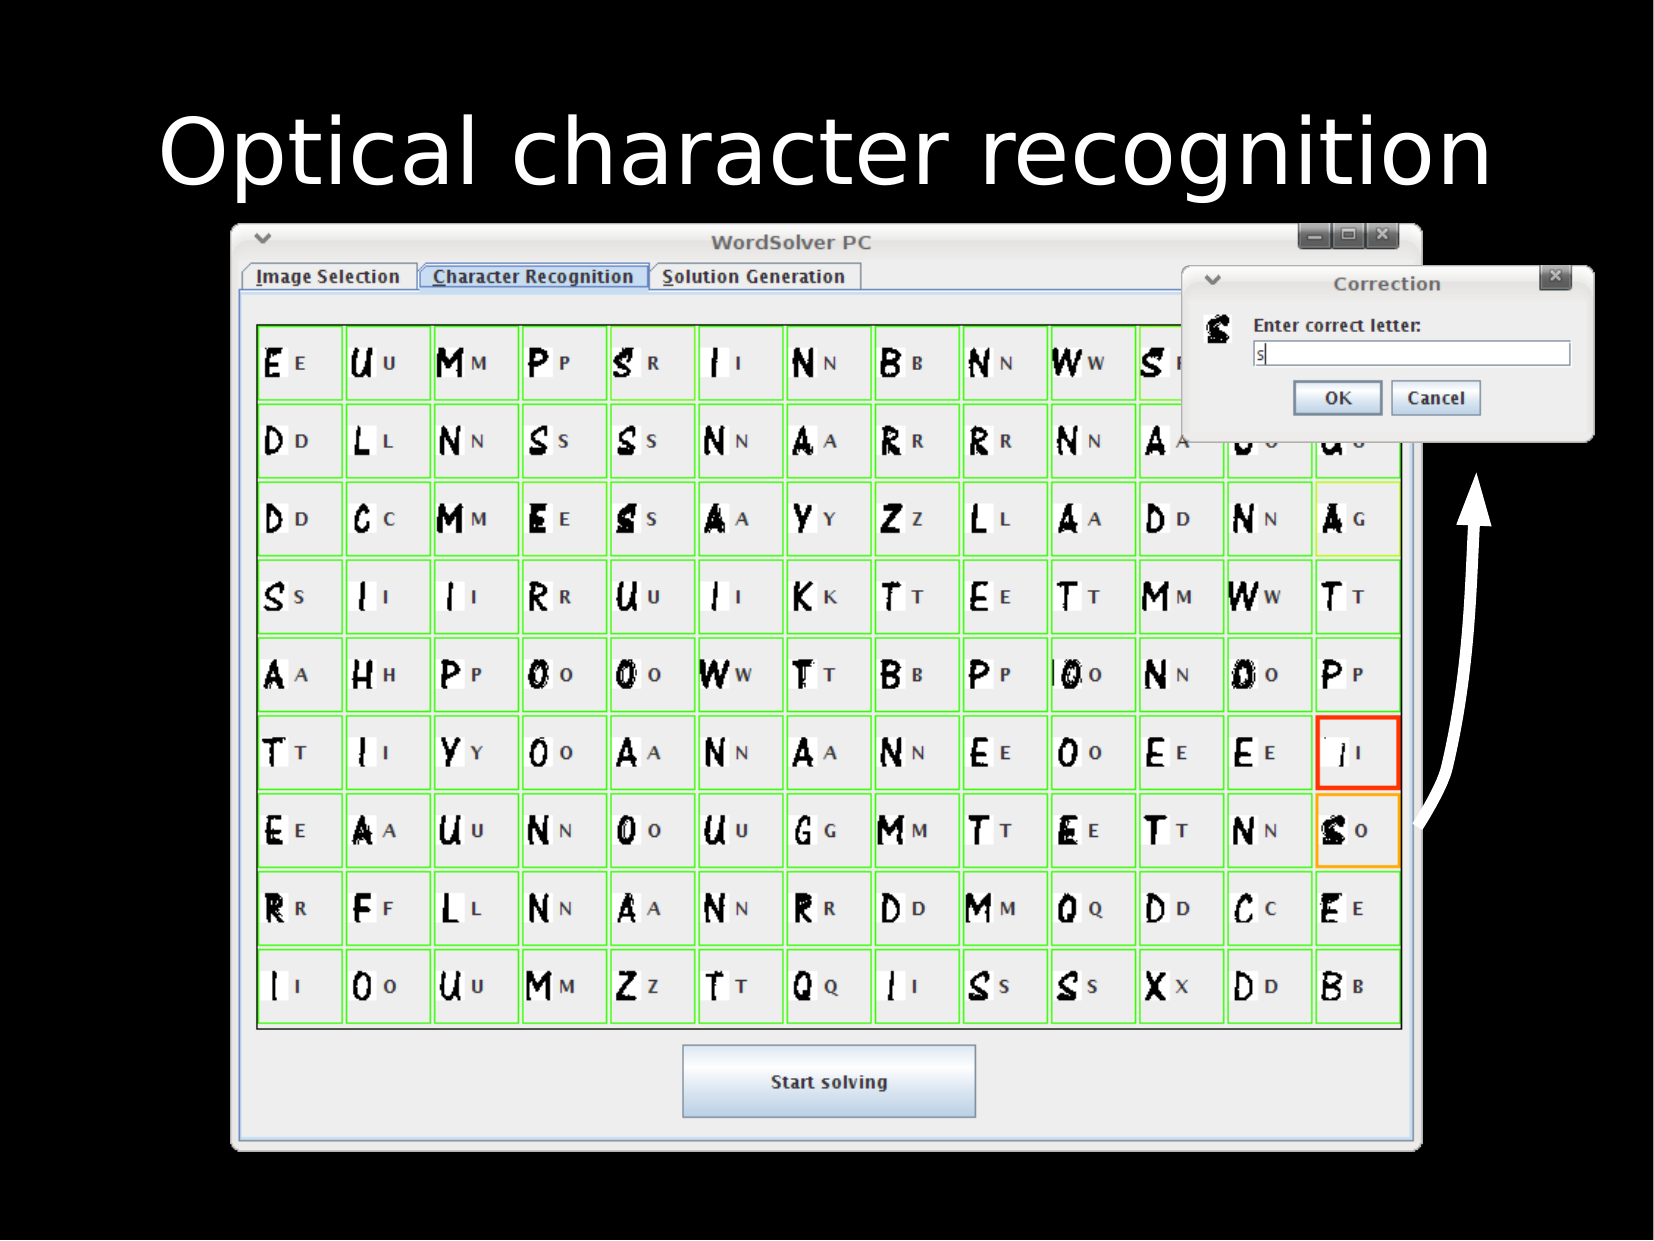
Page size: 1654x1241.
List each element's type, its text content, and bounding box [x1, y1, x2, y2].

picture [230, 223, 1595, 1152]
title Optical character recognition [82, 49, 1571, 257]
